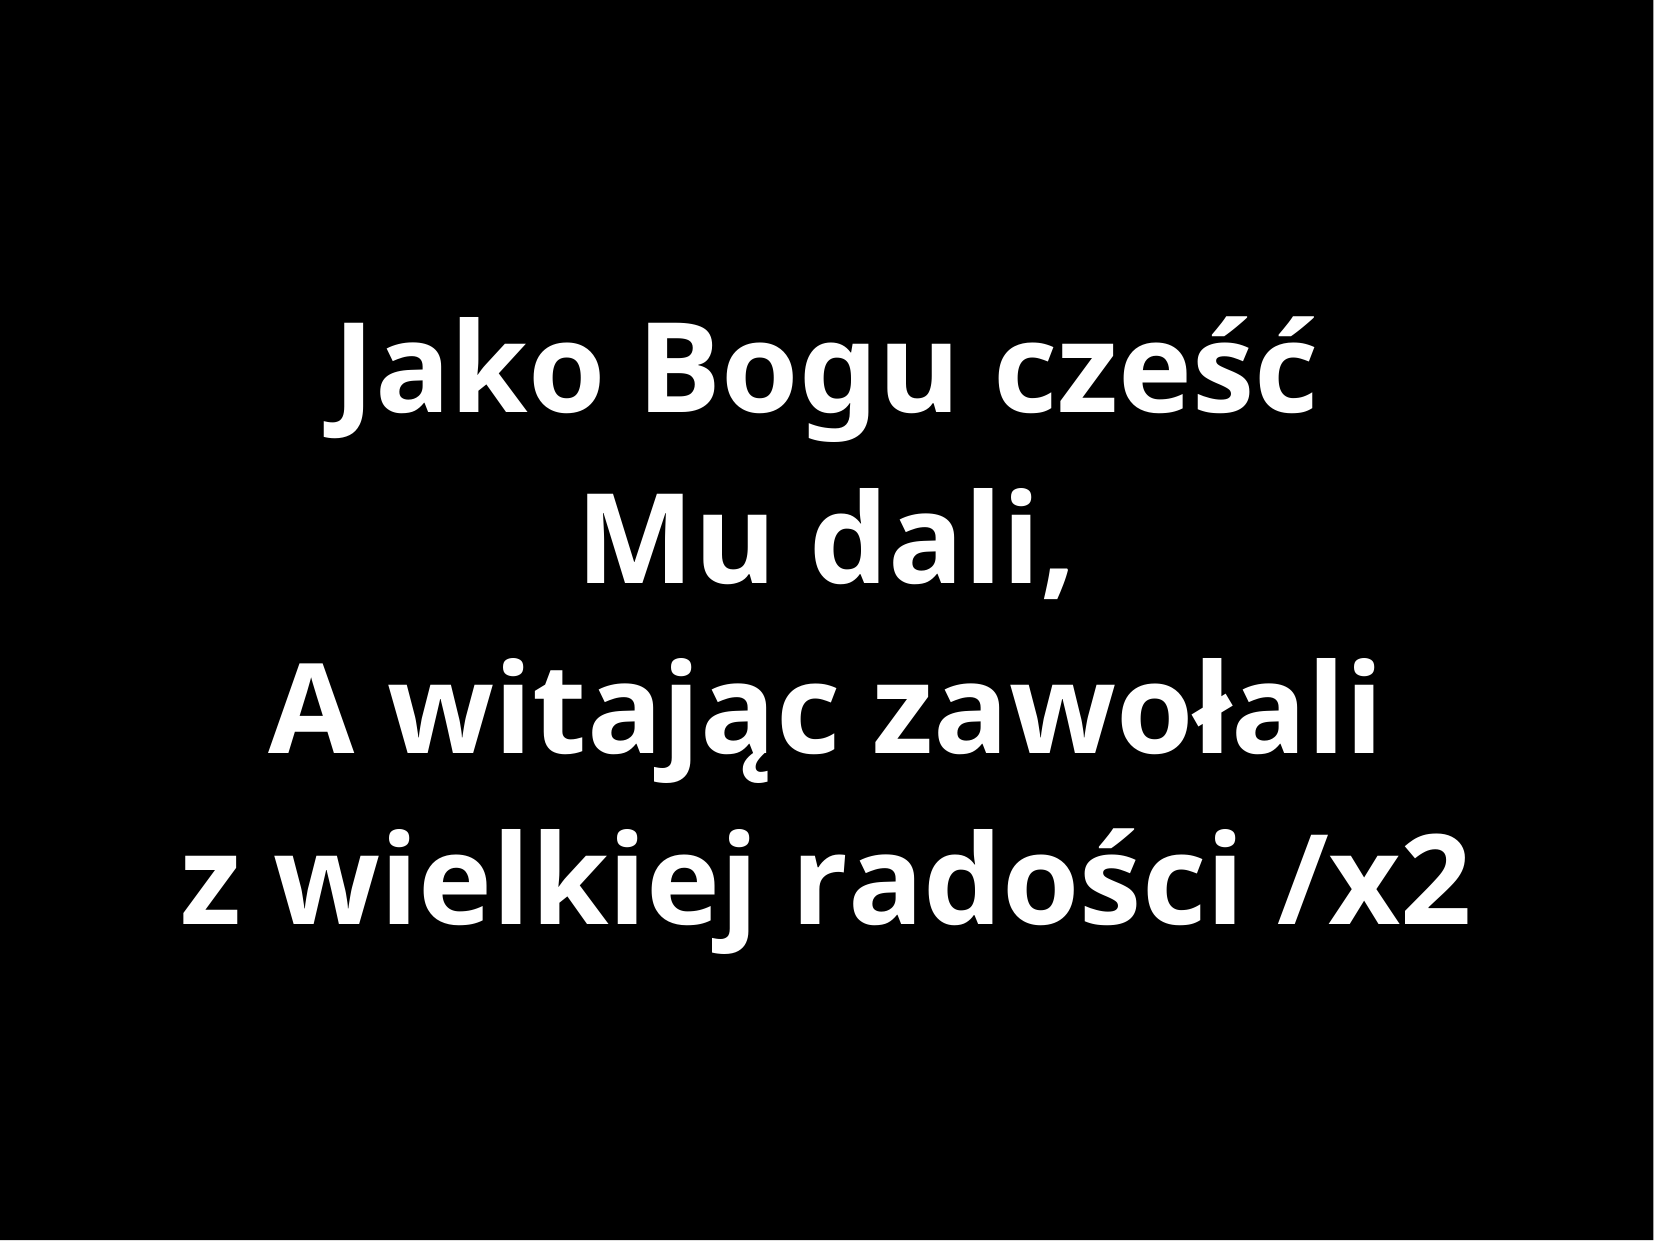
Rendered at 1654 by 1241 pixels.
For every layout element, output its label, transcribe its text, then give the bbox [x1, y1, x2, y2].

title Jako Bogu cześć Mu dali, A witając zawołali z wielkiej radości /x2 [0, 0, 1654, 1241]
